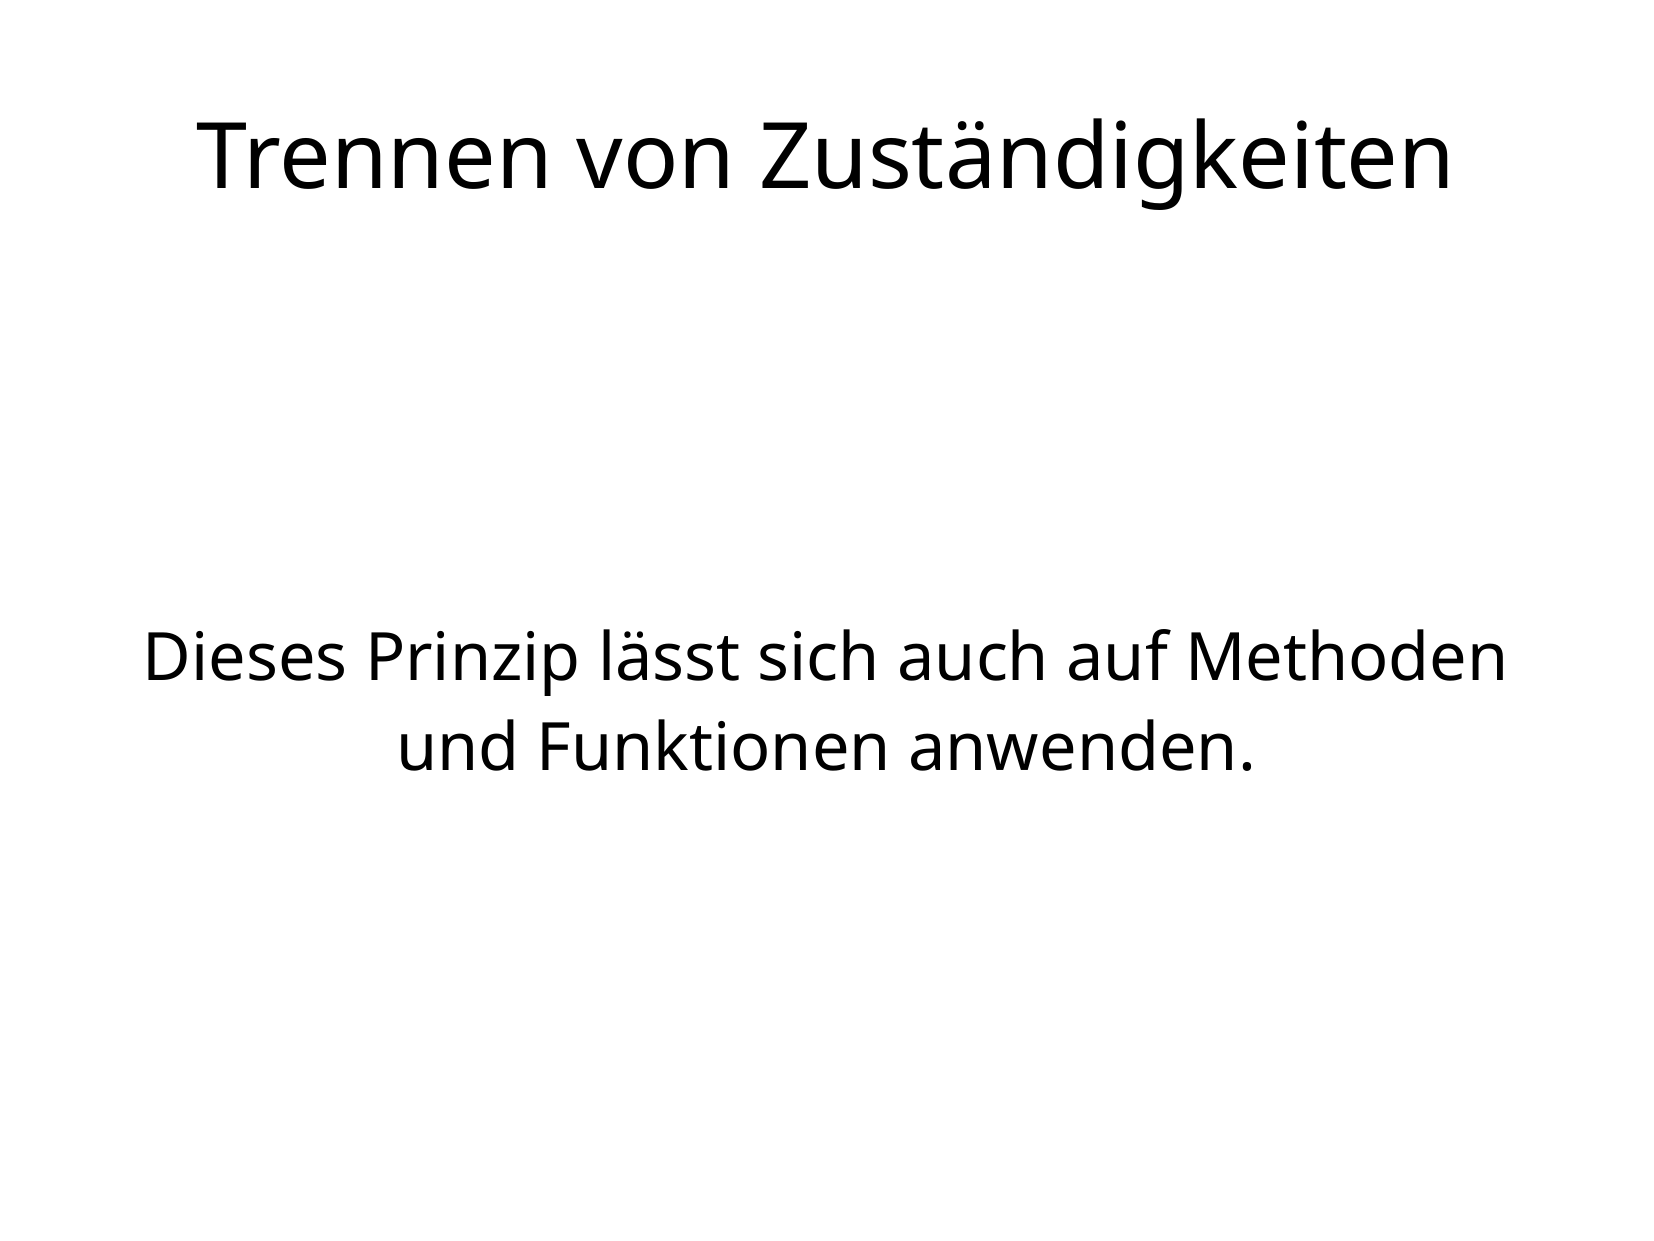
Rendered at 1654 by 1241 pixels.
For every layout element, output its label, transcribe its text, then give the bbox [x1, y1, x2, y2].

subtitle Dieses Prinzip lässt sich auch auf Methoden und Funktionen anwenden. [82, 297, 1571, 1102]
title Trennen von Zuständigkeiten [82, 49, 1571, 257]
